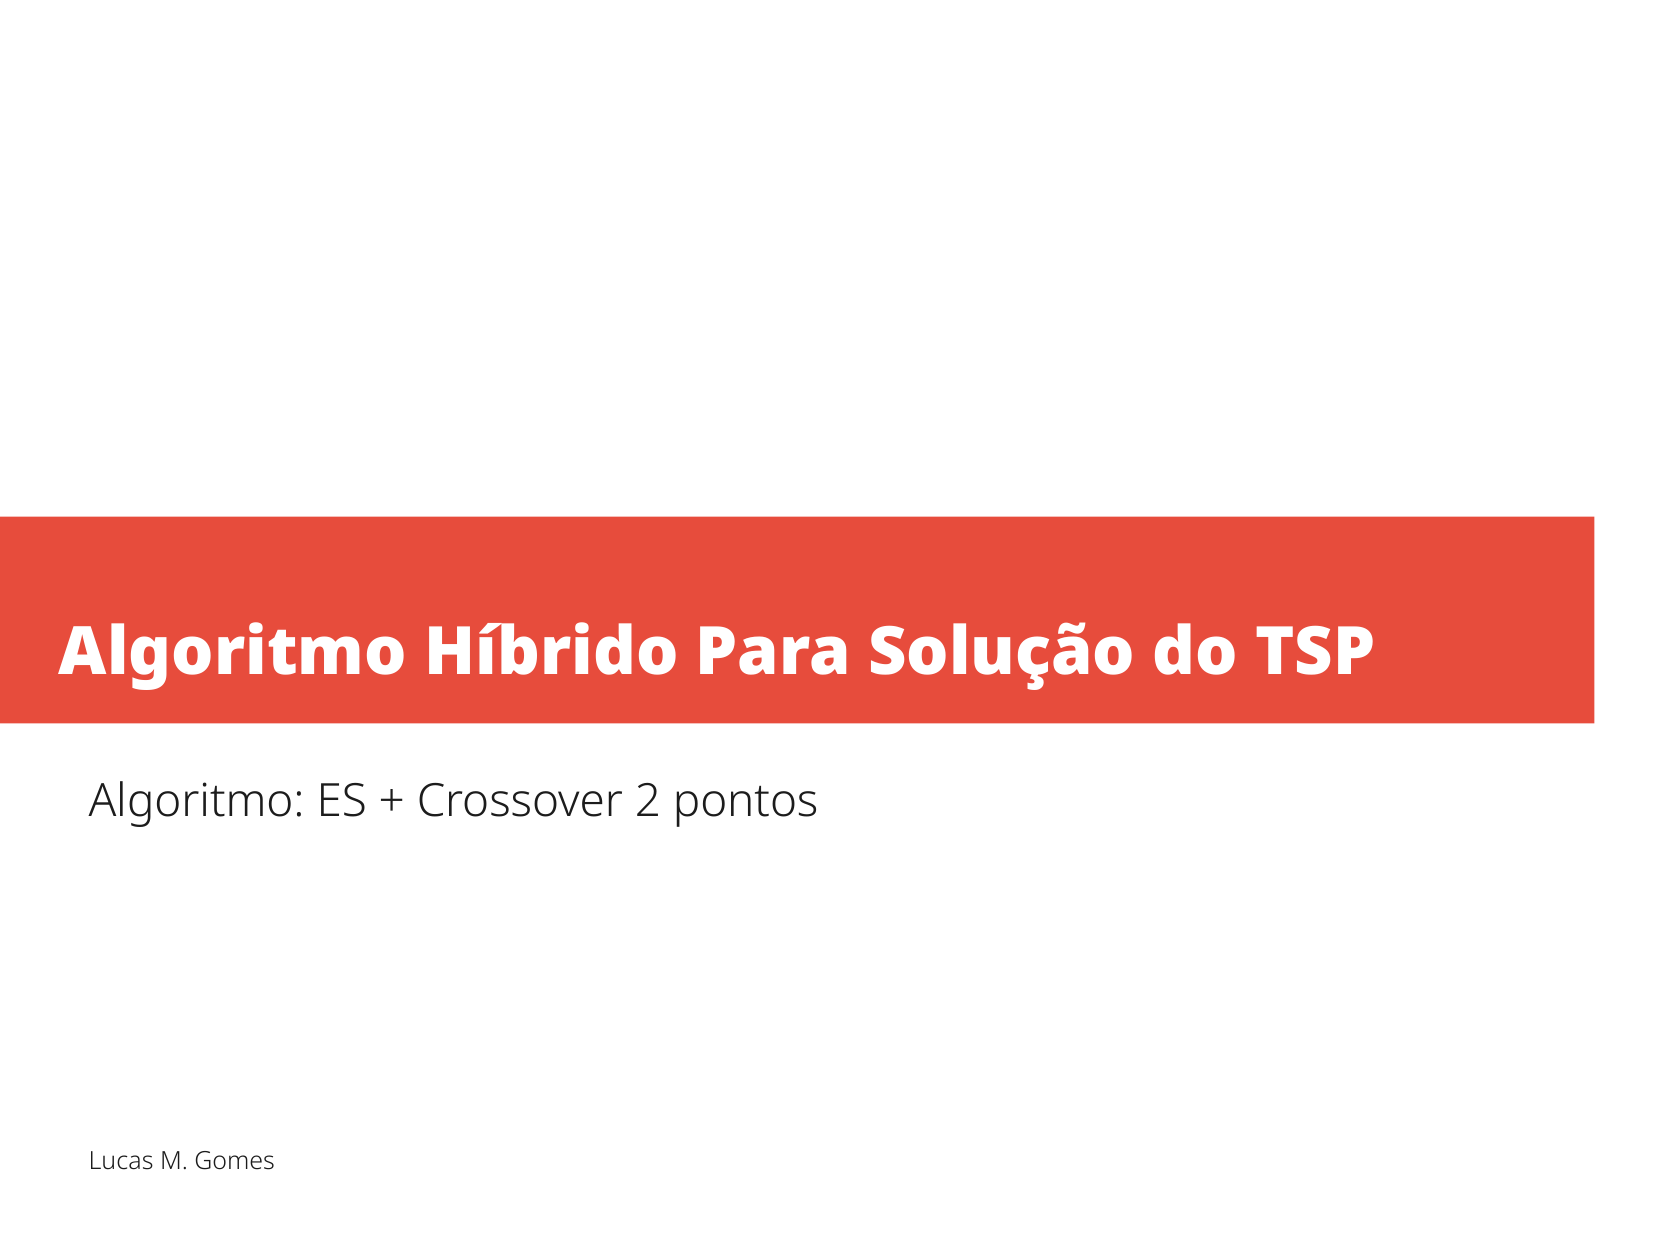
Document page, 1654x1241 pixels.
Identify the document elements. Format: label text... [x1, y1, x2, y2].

subtitle Algoritmo: ES + Crossover 2 pontos Lucas M. Gomes [88, 767, 1595, 1182]
title Algoritmo Híbrido Para Solução do TSP [59, 546, 1595, 694]
